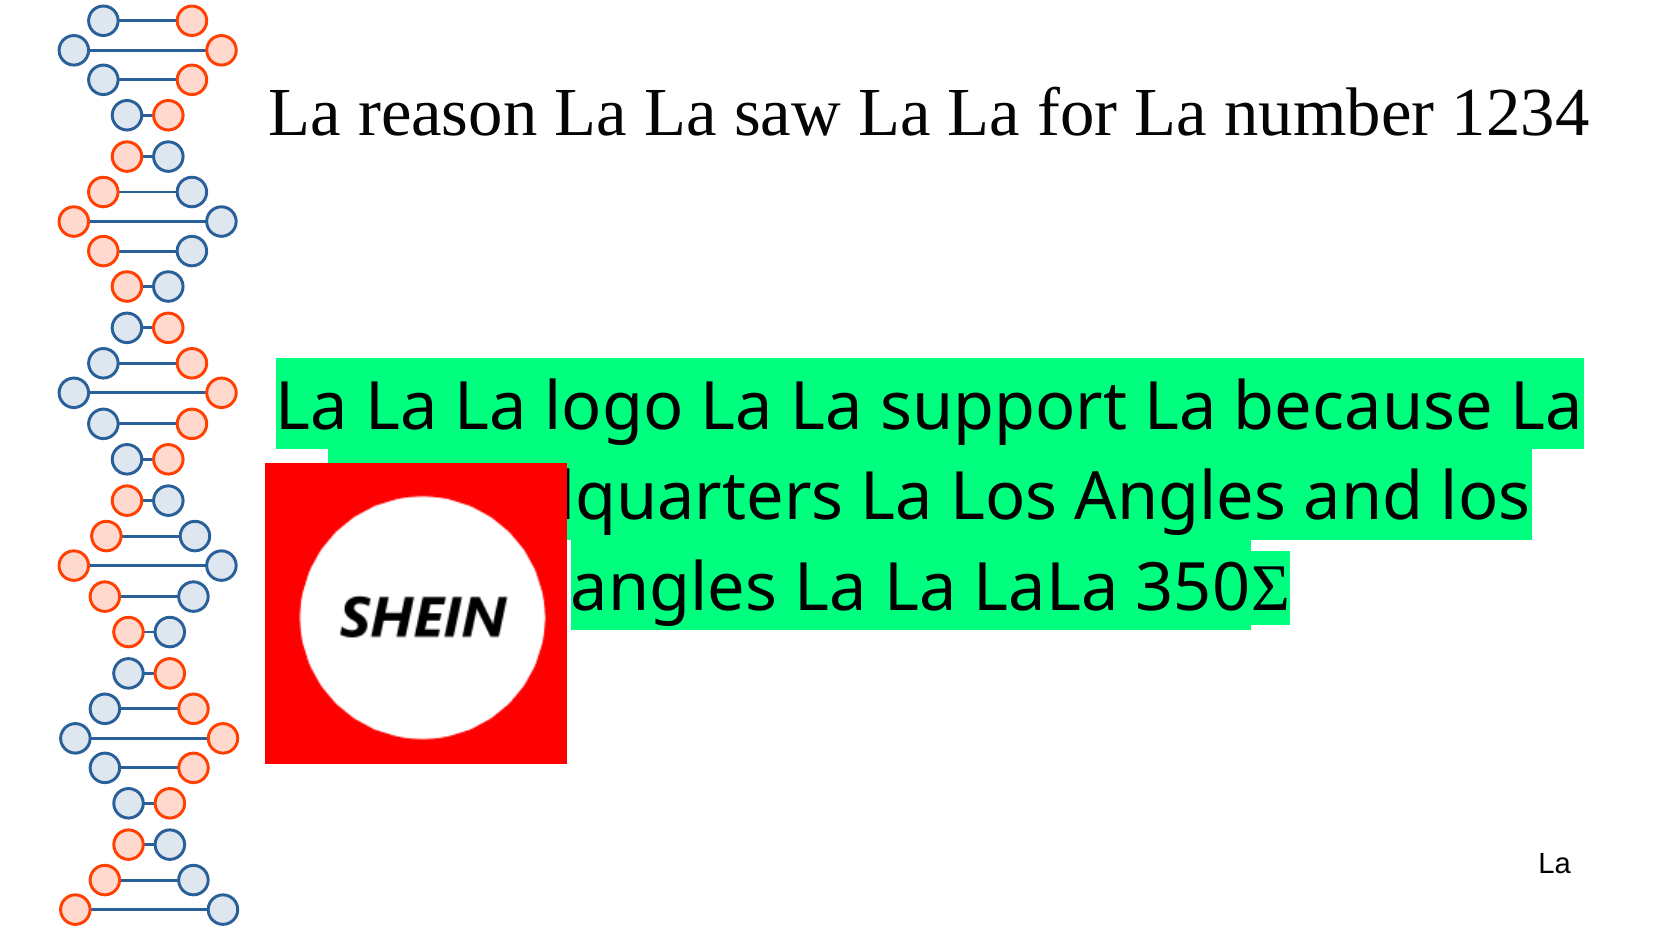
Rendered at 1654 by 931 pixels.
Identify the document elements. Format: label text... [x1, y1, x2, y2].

title La reason La La saw La La for La number 1234 [265, 35, 1595, 189]
subtitle La La La logo La La support La because La La headquarters La Los Angles and los angles La La LaLa 350Σ [265, 224, 1595, 764]
picture [265, 463, 567, 764]
